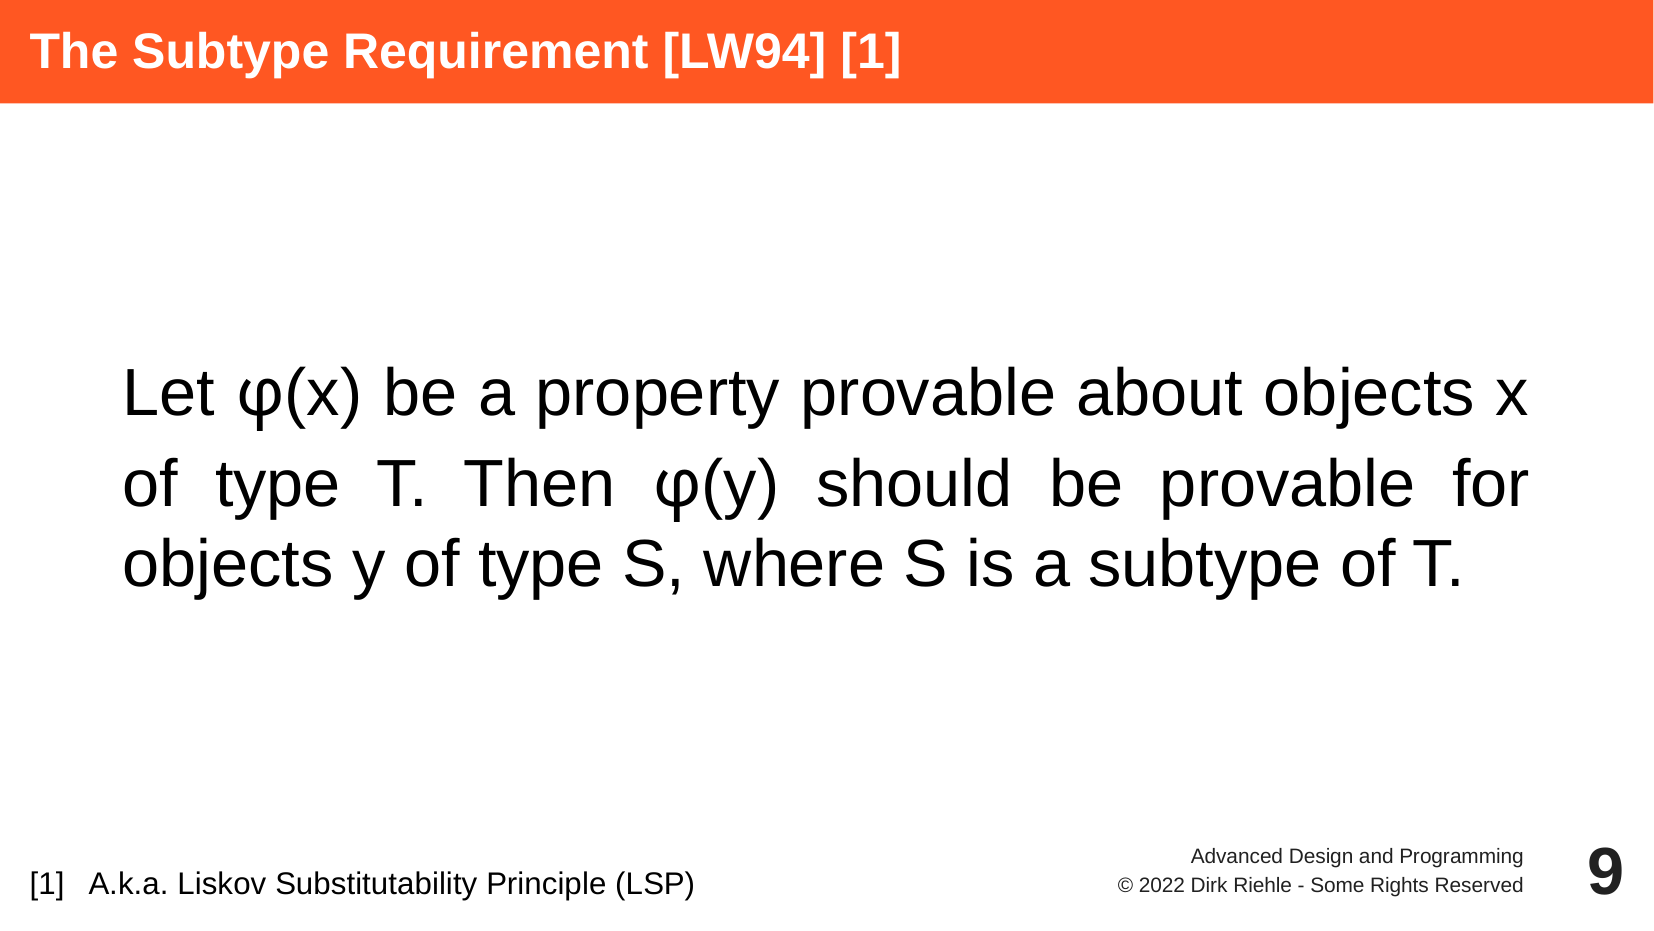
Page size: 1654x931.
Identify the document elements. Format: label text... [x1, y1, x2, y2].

subtitle Let φ(x) be a property provable about objects x of type T. Then φ(y) should be provable for objects y of type S, where S is a subtype of T. [29, 132, 1625, 813]
text_box [1] A.k.a. Liskov Substitutability Principle (LSP) [0, 693, 1182, 931]
title The Subtype Requirement [LW94] [1] [0, 0, 1654, 104]
